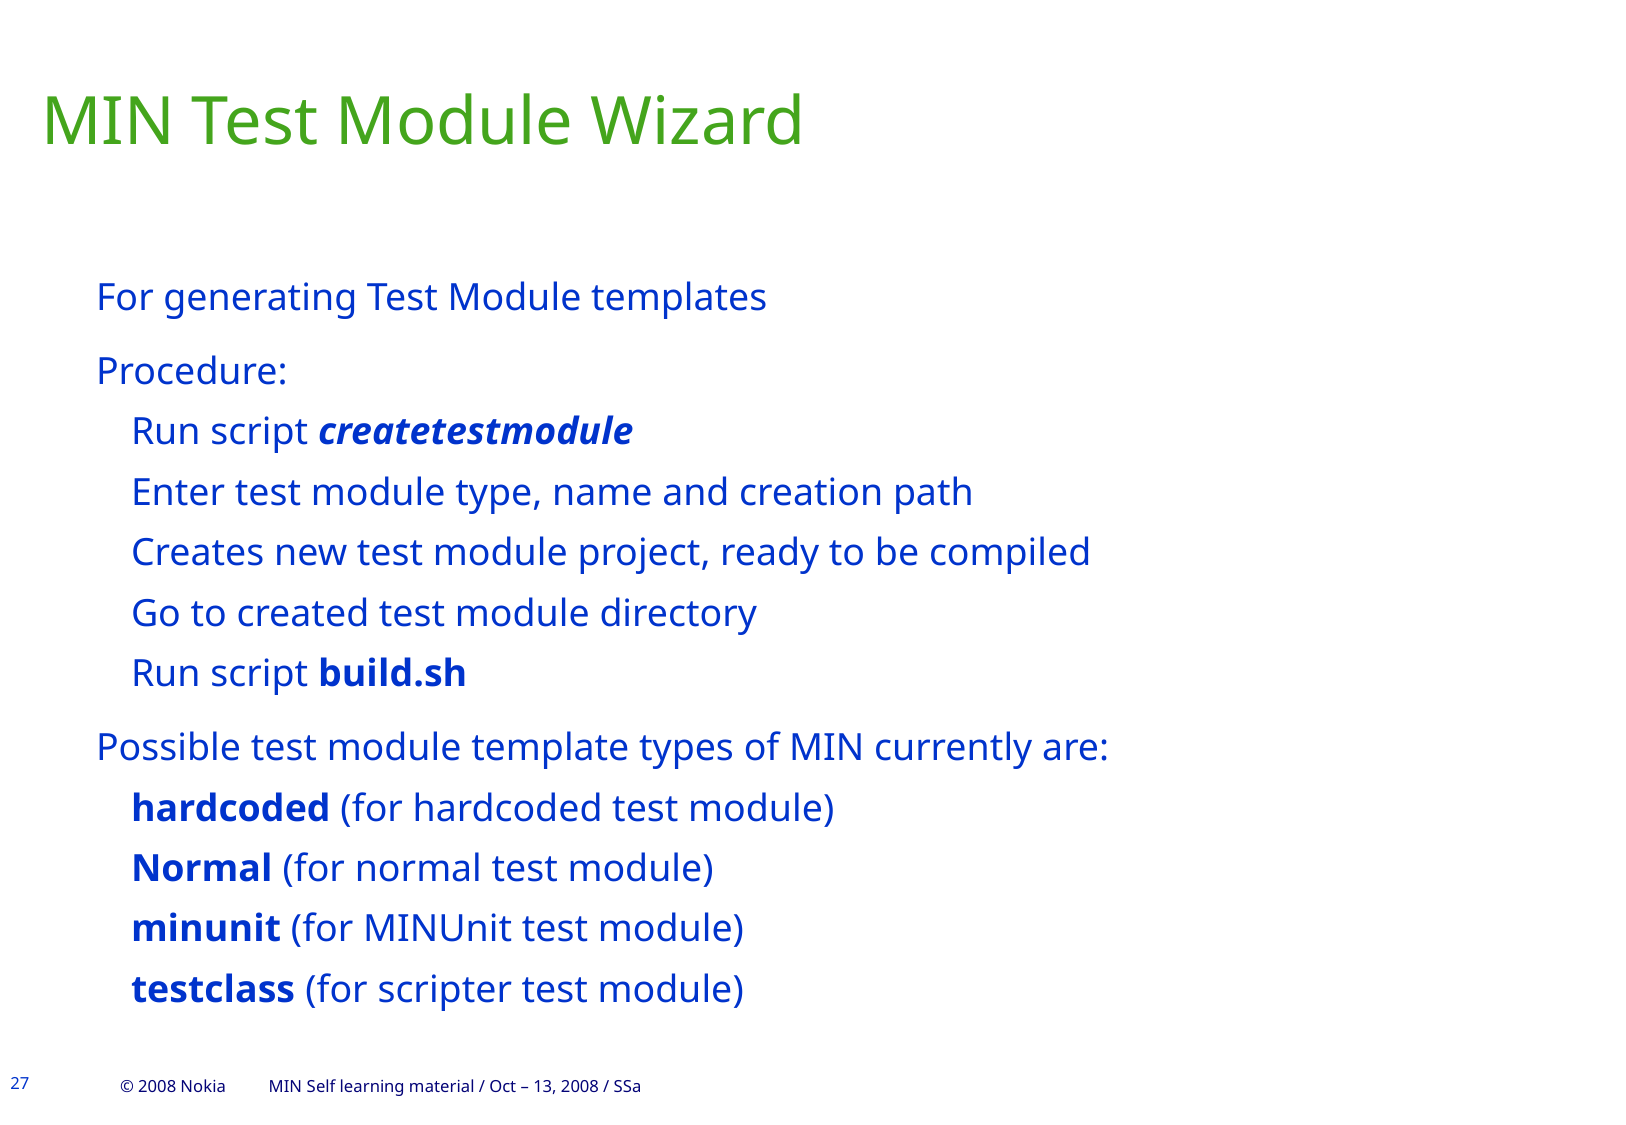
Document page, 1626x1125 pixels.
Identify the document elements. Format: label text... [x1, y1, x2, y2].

list For generating Test Module templates Procedure: Run script createtestmodule Enter test module type, name and creation path Creates new test module project, ready to be compiled Go to created test module directory Run script build.sh Possible test module template types of MIN currently are: hardcoded (for hardcoded test module) Normal (for normal test module) minunit (for MINUnit test module) testclass (for scripter test module) [81, 262, 1544, 1112]
title MIN Test Module Wizard [41, 70, 1504, 174]
